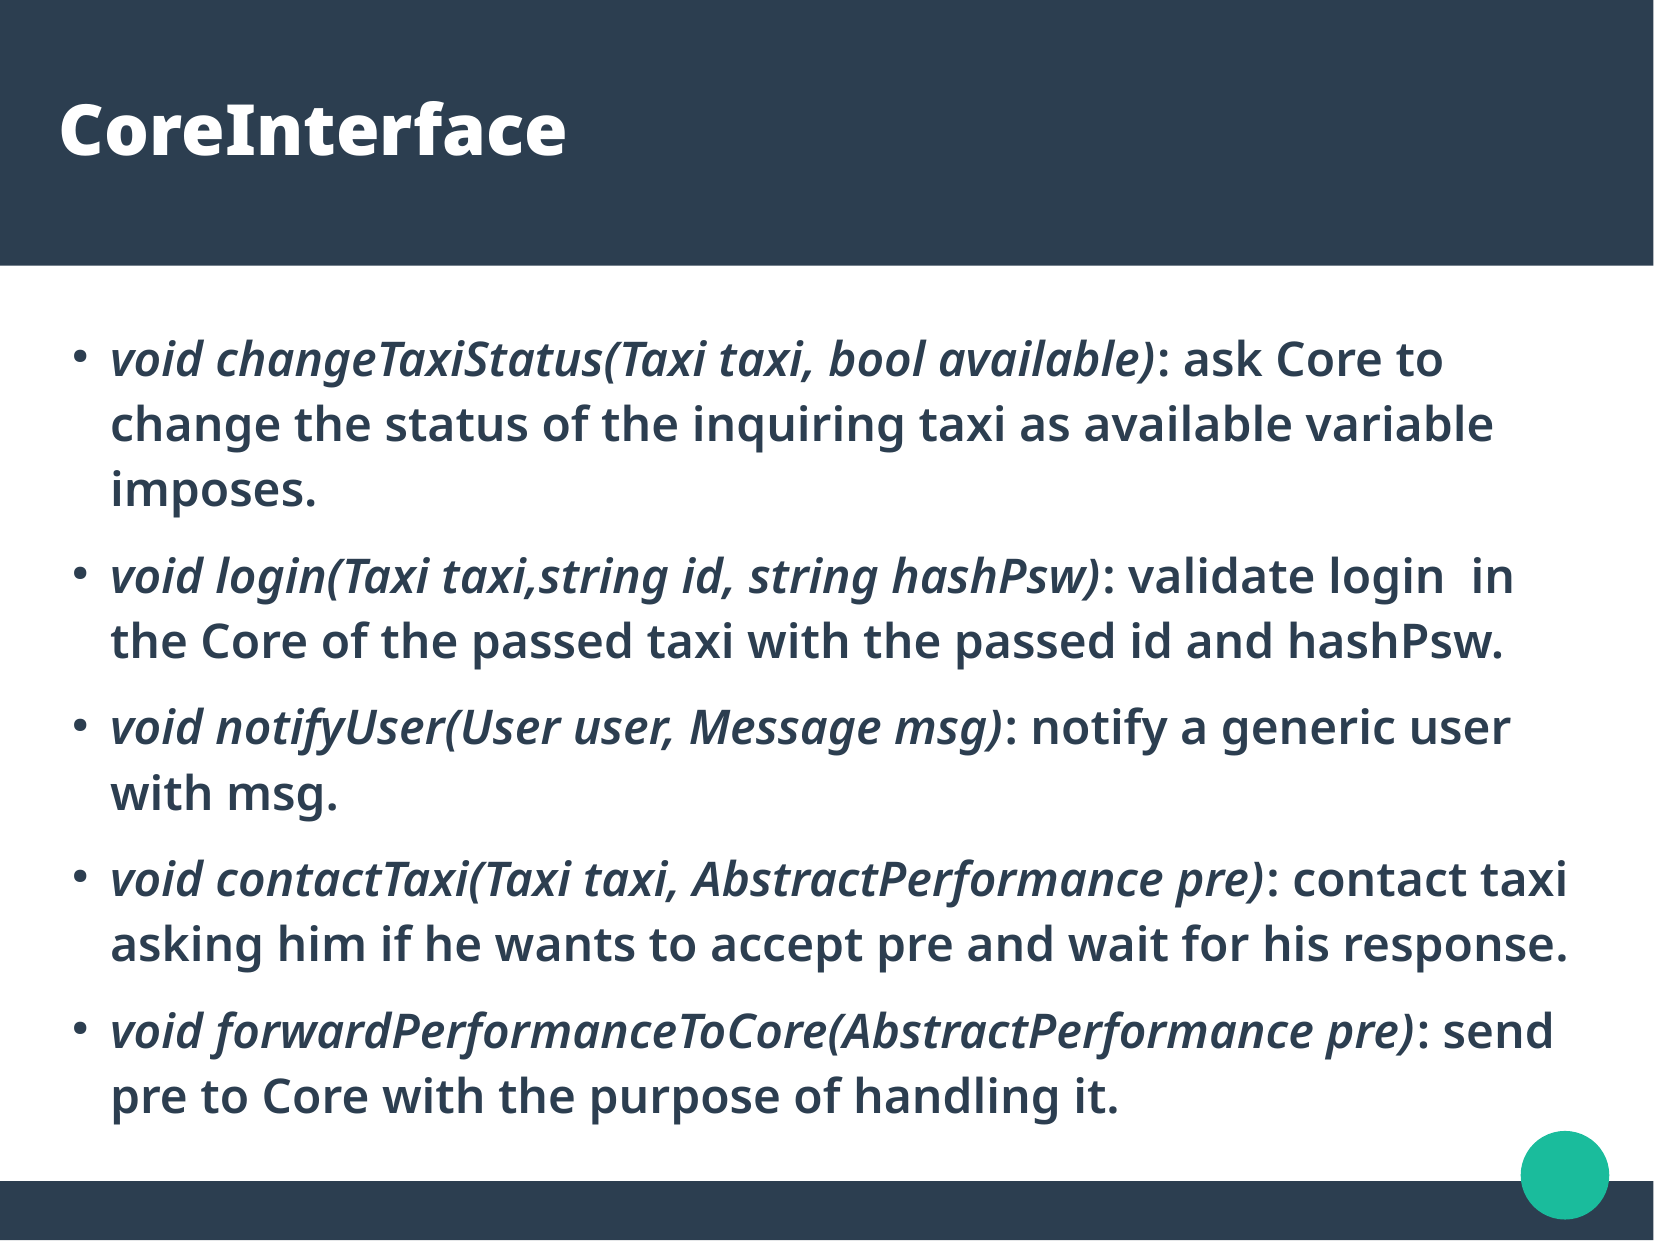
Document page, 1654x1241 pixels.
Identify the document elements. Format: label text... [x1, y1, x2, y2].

list void changeTaxiStatus(Taxi taxi, bool available): ask Core to change the status of the inquiring taxi as available variable imposes. void login(Taxi taxi,string id, string hashPsw): validate login in the Core of the passed taxi with the passed id and hashPsw. void notifyUser(User user, Message msg): notify a generic user with msg. void contactTaxi(Taxi taxi, AbstractPerformance pre): contact taxi asking him if he wants to accept pre and wait for his response. void forwardPerformanceToCore(AbstractPerformance pre): send pre to Core with the purpose of handling it. [59, 324, 1595, 1152]
title CoreInterface [59, 49, 1595, 207]
